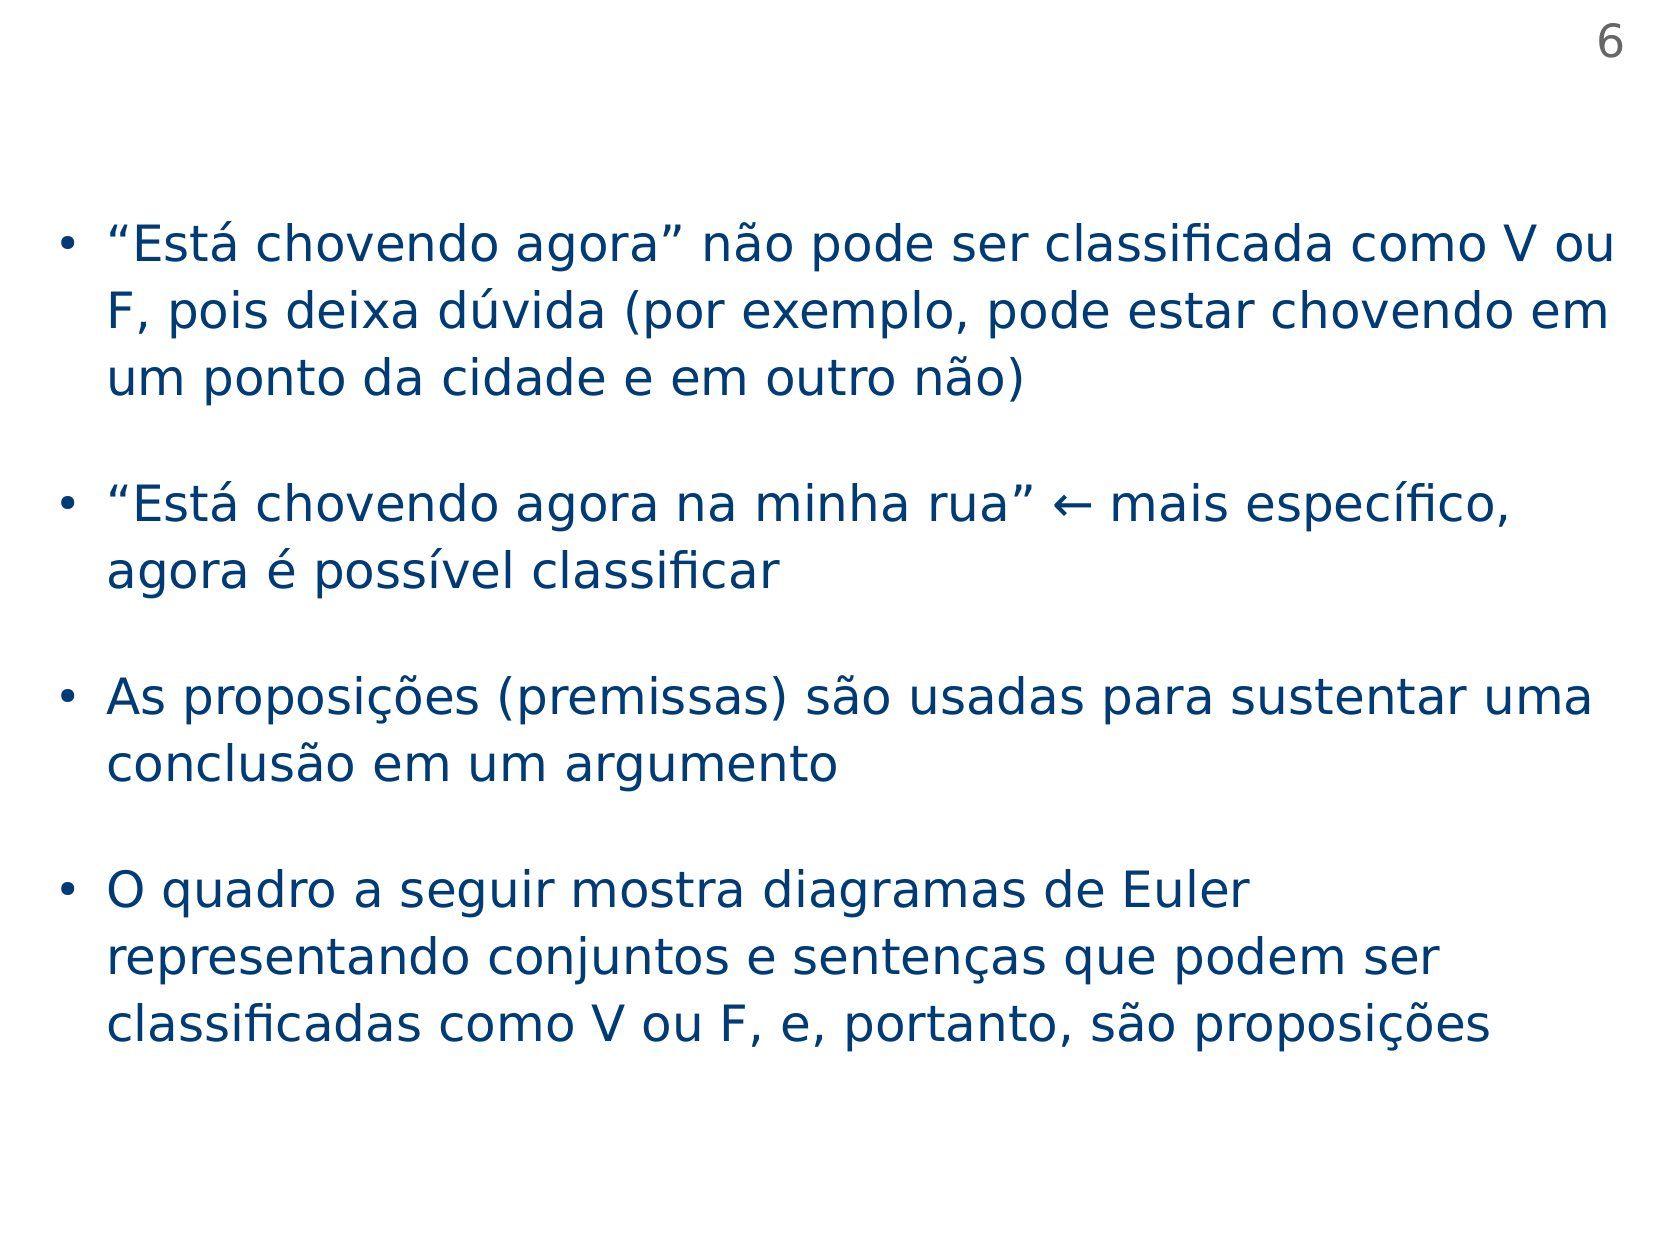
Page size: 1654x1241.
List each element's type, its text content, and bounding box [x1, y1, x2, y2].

list “Está chovendo agora” não pode ser classificada como V ou F, pois deixa dúvida (por exemplo, pode estar chovendo em um ponto da cidade e em outro não) “Está chovendo agora na minha rua” ← mais específico, agora é possível classificar As proposições (premissas) são usadas para sustentar uma conclusão em um argumento O quadro a seguir mostra diagramas de Euler representando conjuntos e sentenças que podem ser classificadas como V ou F, e, portanto, são proposições [59, 206, 1625, 1211]
